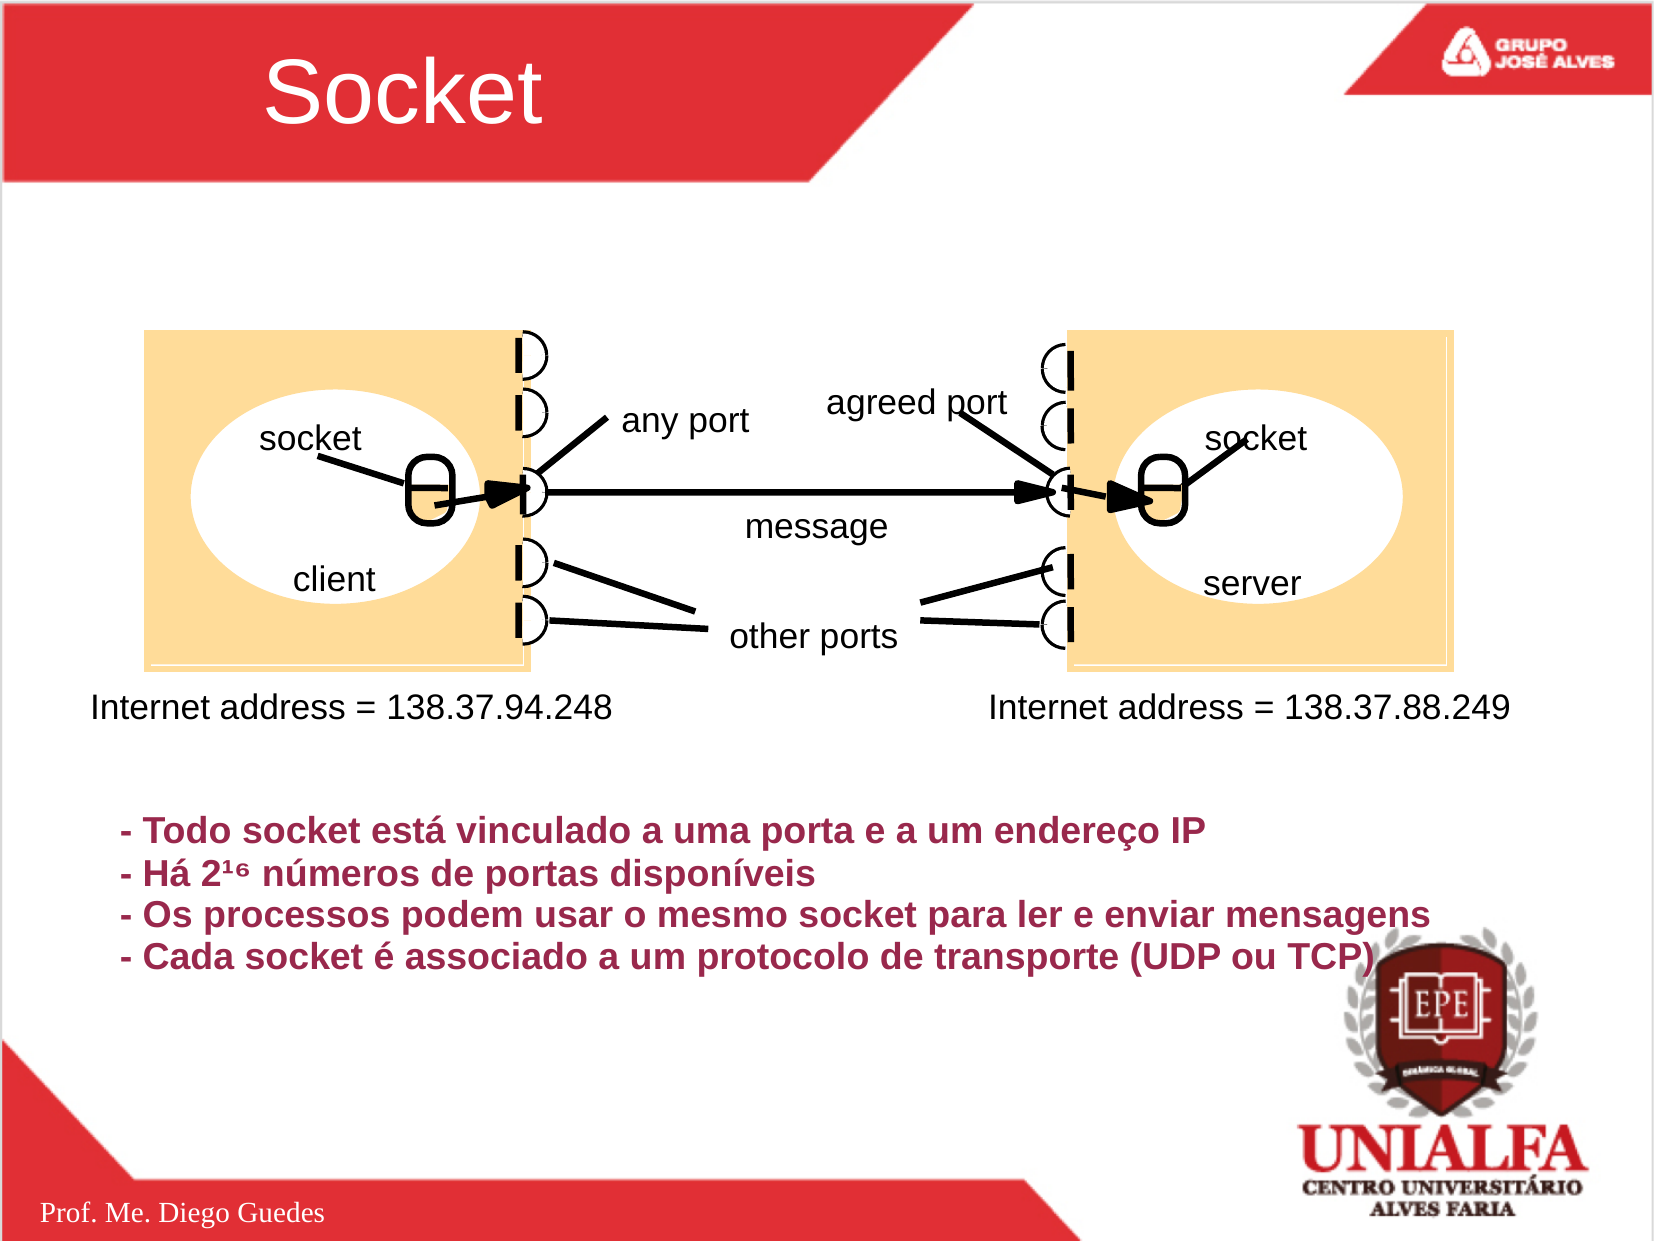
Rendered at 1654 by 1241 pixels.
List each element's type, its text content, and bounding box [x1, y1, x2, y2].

text_box - Todo socket está vinculado a uma porta e a um endereço IP - Há 2¹⁶ números de portas disponíveis - Os processos podem usar o mesmo socket para ler e enviar mensagens - Cada socket é associado a um protocolo de transporte (UDP ou TCP) [105, 802, 1471, 986]
text_box any port [621, 397, 750, 440]
text_box other ports [729, 613, 899, 656]
text_box Internet address = 138.37.88.249 [988, 684, 1512, 727]
text_box agreed port [826, 379, 1008, 423]
text_box [1074, 337, 1446, 665]
text_box message [744, 502, 889, 546]
text_box [151, 333, 546, 665]
text_box [1043, 602, 1067, 647]
title Socket [6, 11, 799, 174]
text_box socket [259, 414, 362, 458]
text_box [1043, 346, 1067, 391]
text_box [1044, 549, 1067, 594]
picture [0, 0, 1654, 1241]
text_box Internet address = 138.37.94.248 [90, 684, 614, 727]
text_box server [1203, 560, 1302, 604]
text_box socket [1204, 414, 1308, 458]
text_box [1017, 469, 1071, 515]
text_box [1043, 403, 1067, 448]
text_box client [292, 556, 377, 599]
